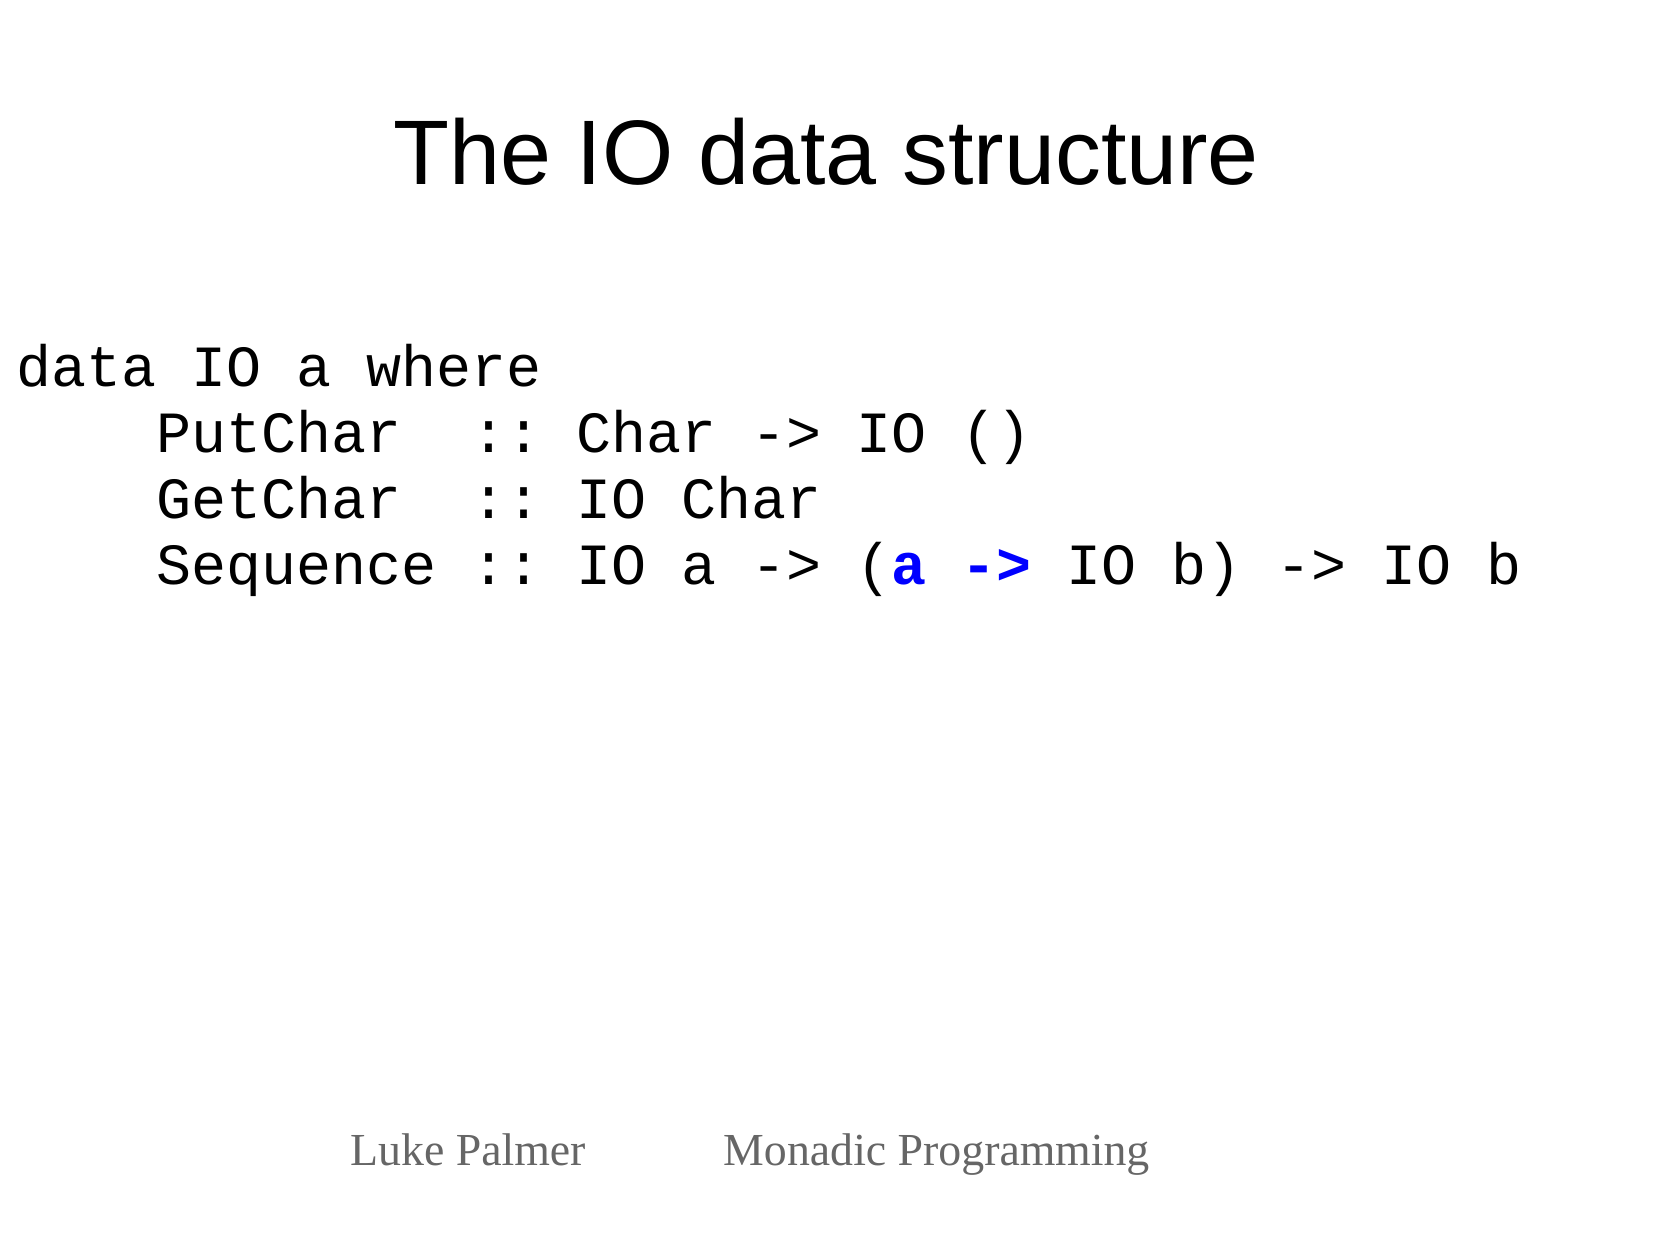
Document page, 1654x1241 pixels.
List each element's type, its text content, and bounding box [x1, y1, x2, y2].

text_box data IO a where PutChar :: Char -> IO () GetChar :: IO Char Sequence :: IO a -> (a -> IO b) -> IO b [0, 328, 1576, 611]
title The IO data structure [82, 49, 1571, 257]
